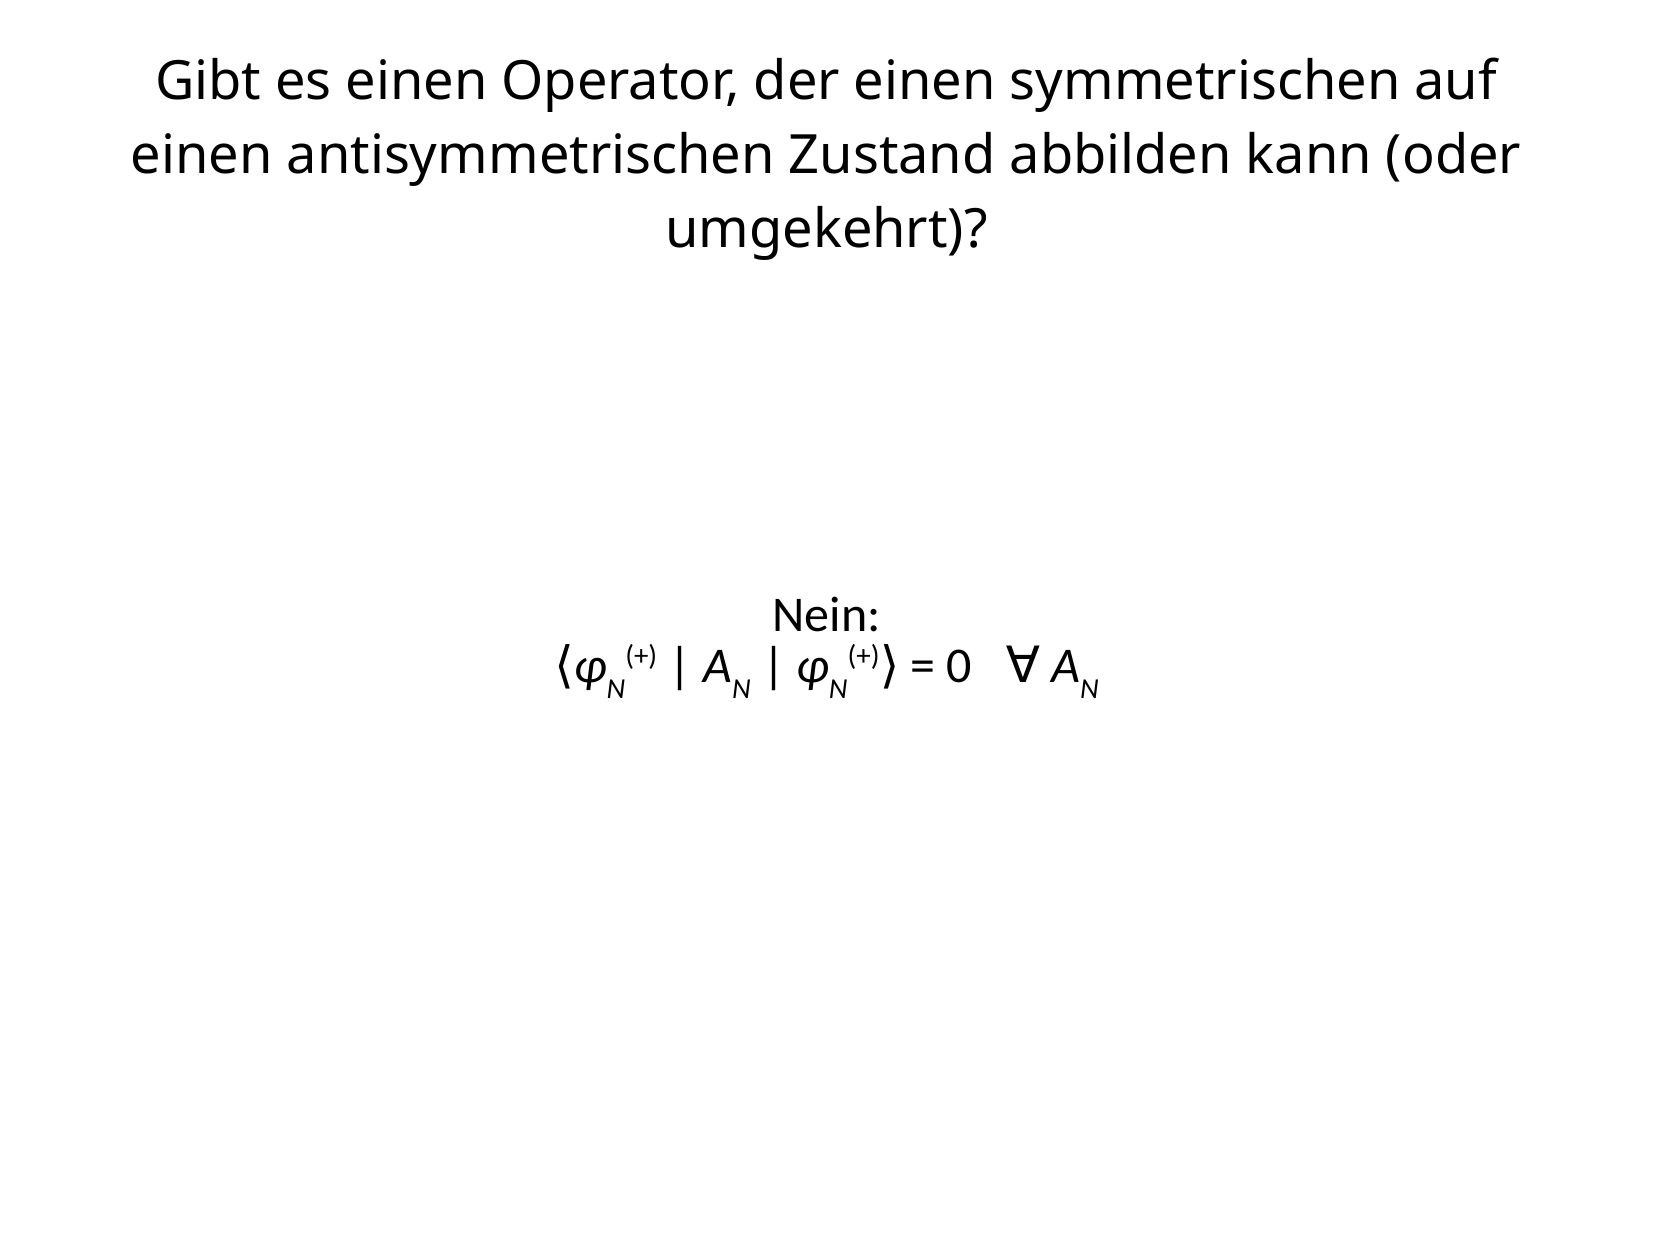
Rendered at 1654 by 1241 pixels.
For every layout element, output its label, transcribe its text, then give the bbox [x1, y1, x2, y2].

title Gibt es einen Operator, der einen symmetrischen auf einen antisymmetrischen Zustand abbilden kann (oder umgekehrt)? [82, 49, 1571, 257]
subtitle Nein: ⟨φN(+) | AN | φN(+)⟩ = 0 ∀ AN [82, 290, 1571, 1010]
